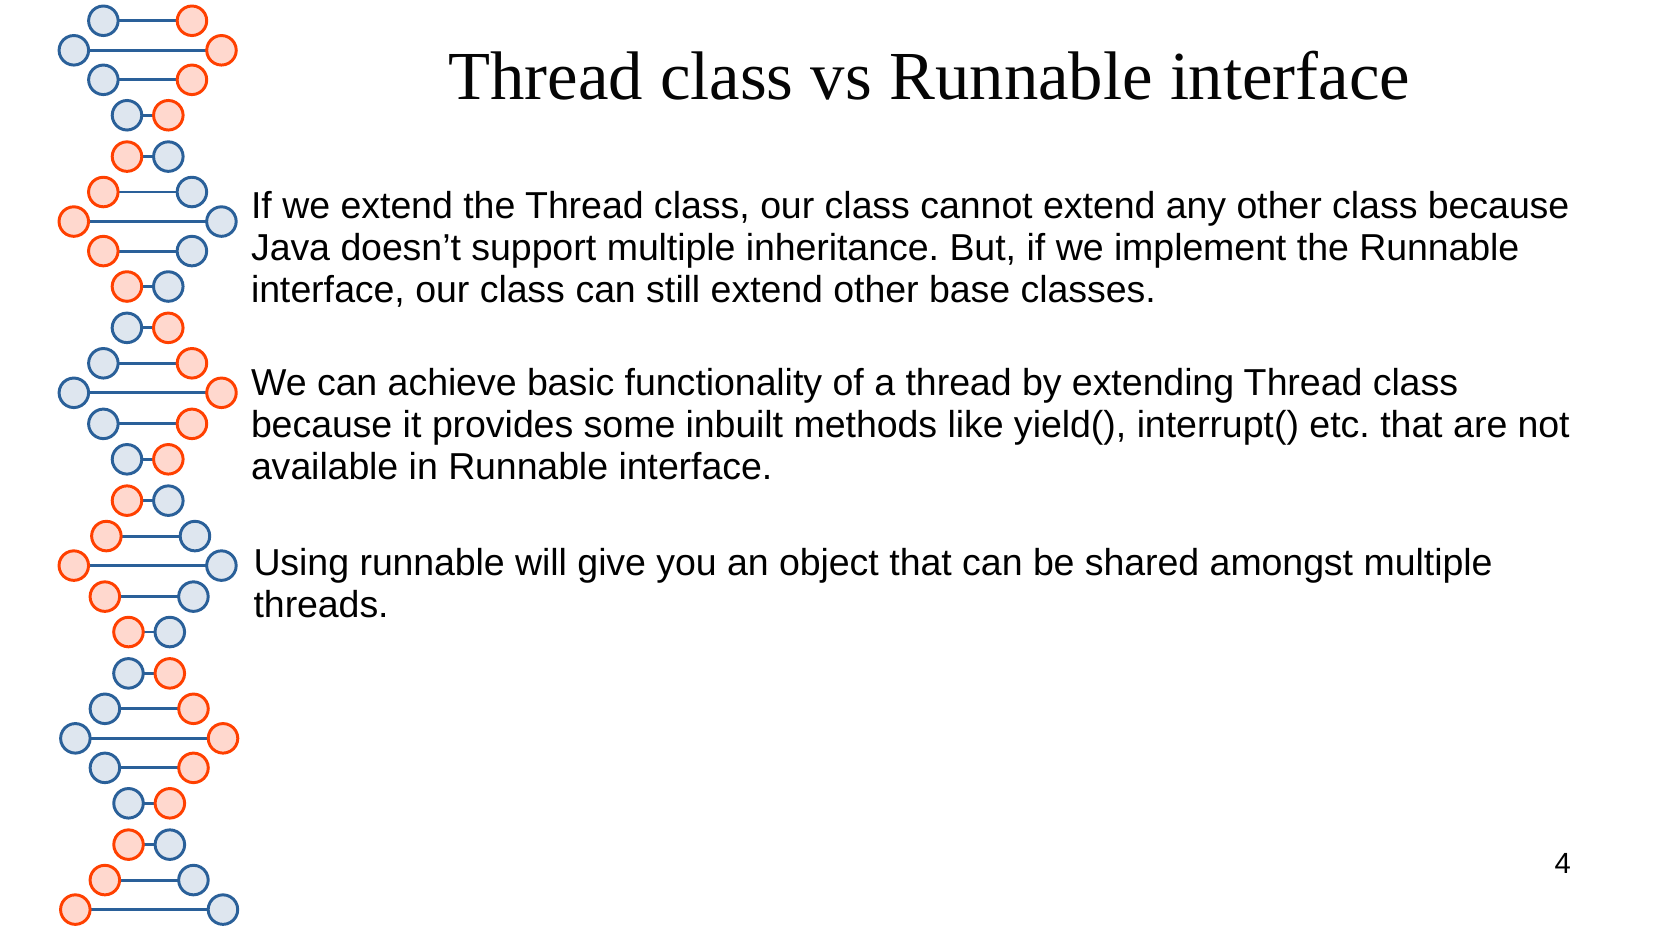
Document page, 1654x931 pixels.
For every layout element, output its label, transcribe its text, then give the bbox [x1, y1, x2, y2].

text_box We can achieve basic functionality of a thread by extending Thread class because it provides some inbuilt methods like yield(), interrupt() etc. that are not available in Runnable interface. [236, 354, 1625, 506]
text_box If we extend the Thread class, our class cannot extend any other class because Java doesn’t support multiple inheritance. But, if we implement the Runnable interface, our class can still extend other base classes. [236, 177, 1625, 325]
text_box Using runnable will give you an object that can be shared amongst multiple threads. [238, 533, 1625, 591]
title Thread class vs Runnable interface [265, 0, 1595, 154]
